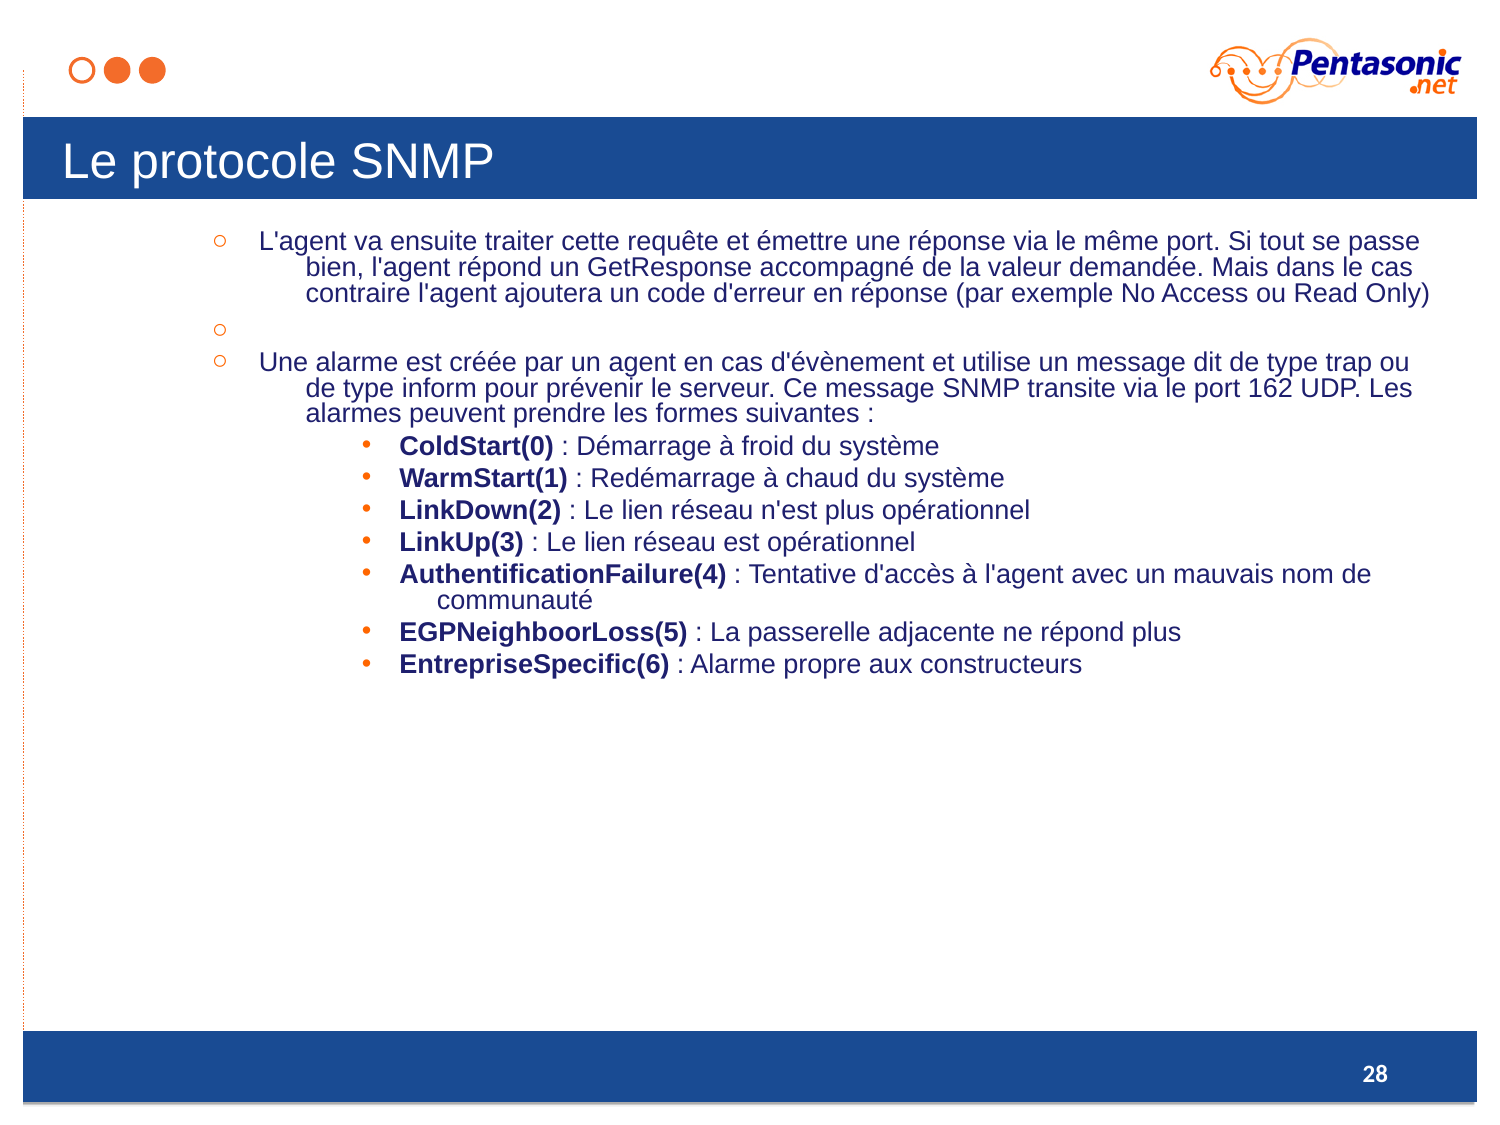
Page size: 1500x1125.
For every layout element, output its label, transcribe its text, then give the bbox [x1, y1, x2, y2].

list L'agent va ensuite traiter cette requête et émettre une réponse via le même port. Si tout se passe bien, l'agent répond un GetResponse accompagné de la valeur demandée. Mais dans le cas contraire l'agent ajoutera un code d'erreur en réponse (par exemple No Access ou Read Only) Une alarme est créée par un agent en cas d'évènement et utilise un message dit de type trap ou de type inform pour prévenir le serveur. Ce message SNMP transite via le port 162 UDP. Les alarmes peuvent prendre les formes suivantes : ColdStart(0) : Démarrage à froid du système WarmStart(1) : Redémarrage à chaud du système LinkDown(2) : Le lien réseau n'est plus opérationnel LinkUp(3) : Le lien réseau est opérationnel AuthentificationFailure(4) : Tentative d'accès à l'agent avec un mauvais nom de communauté EGPNeighboorLoss(5) : La passerelle adjacente ne répond plus EntrepriseSpecific(6) : Alarme propre aux constructeurs [46, 222, 1454, 1008]
title Le protocole SNMP [46, 117, 1454, 200]
text_box 28 [1347, 1042, 1477, 1103]
